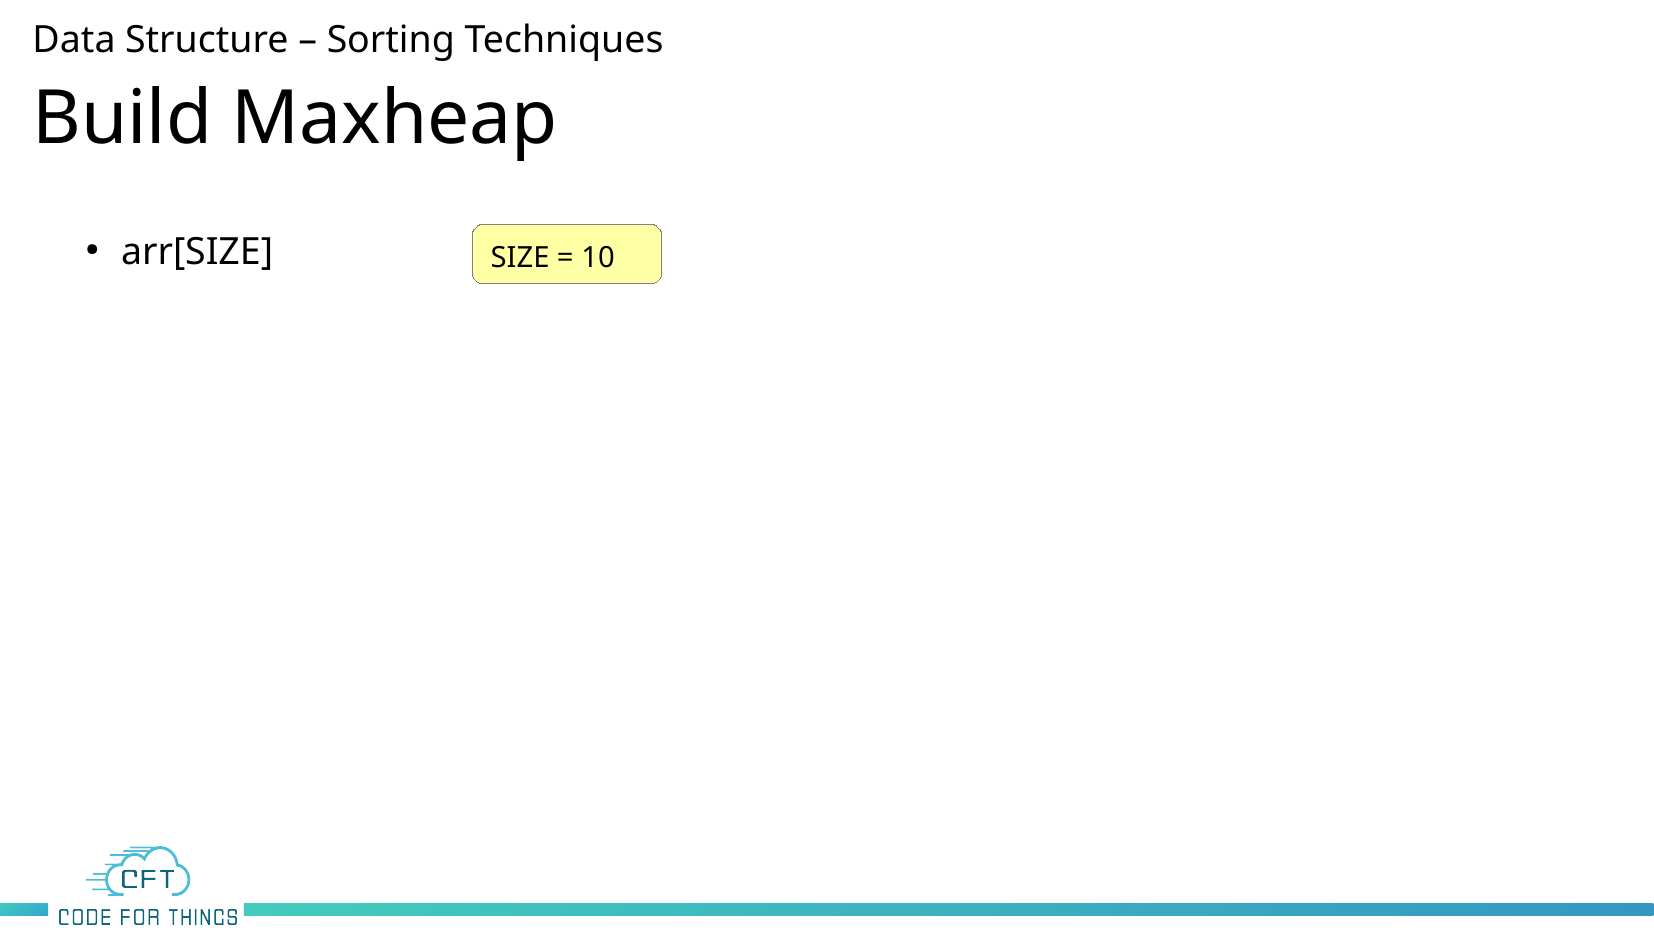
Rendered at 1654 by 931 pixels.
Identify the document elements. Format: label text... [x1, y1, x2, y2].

title Data Structure – Sorting Techniques Build Maxheap [32, 12, 1184, 166]
text_box [472, 224, 662, 284]
picture [59, 846, 237, 925]
text_box SIZE = 10 [475, 228, 656, 278]
text_box arr[SIZE] [70, 217, 315, 284]
